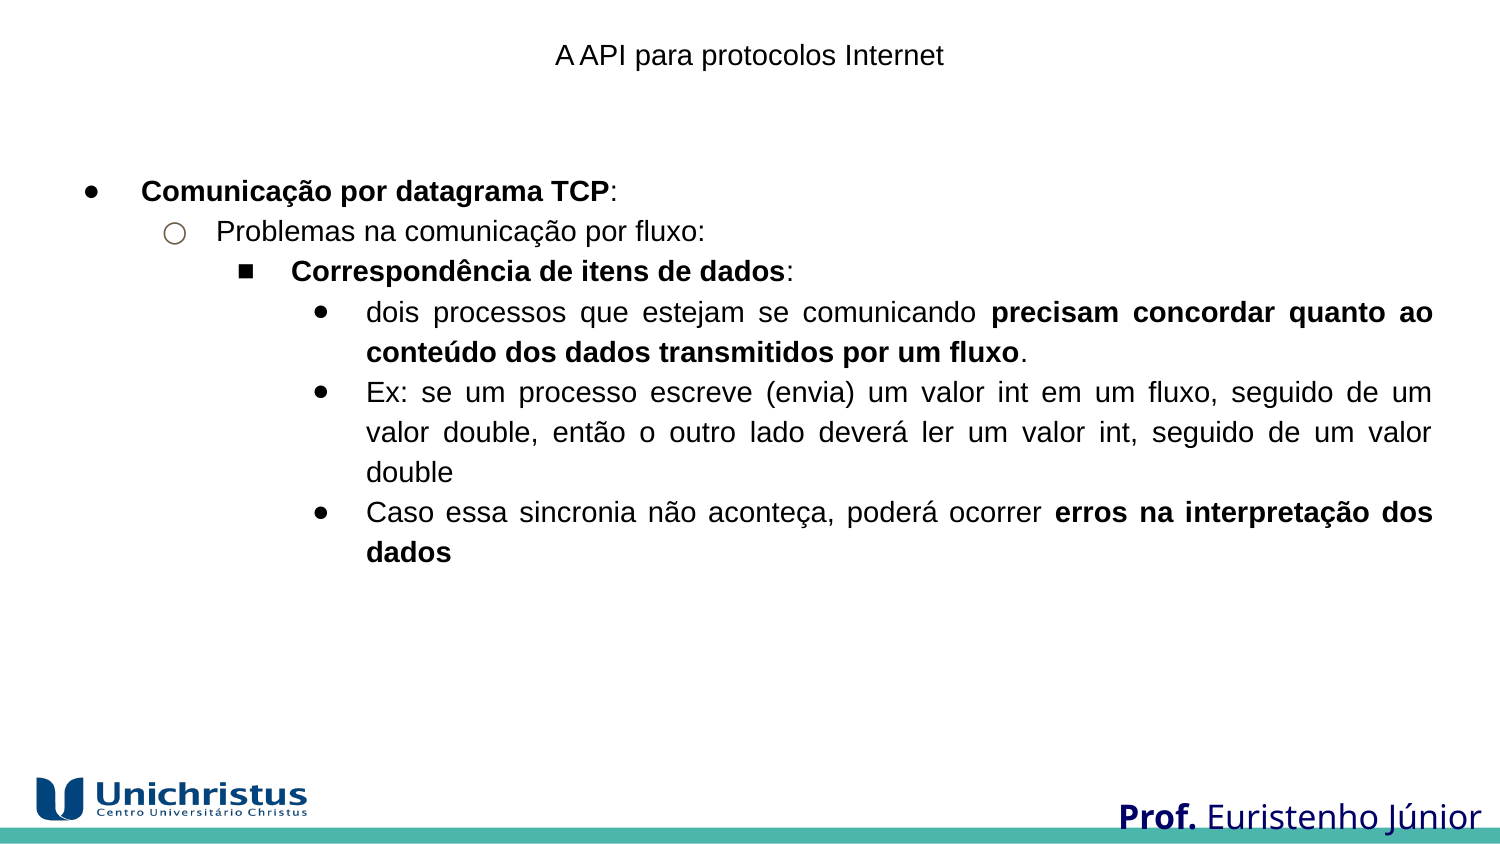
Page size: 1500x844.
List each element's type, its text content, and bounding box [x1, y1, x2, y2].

title A API para protocolos Internet [51, 20, 1449, 137]
list Comunicação por datagrama TCP: Problemas na comunicação por fluxo: Correspondência de itens de dados: dois processos que estejam se comunicando precisam concordar quanto ao conteúdo dos dados transmitidos por um fluxo. Ex: se um processo escreve (envia) um valor int em um fluxo, seguido de um valor double, então o outro lado deverá ler um valor int, seguido de um valor double Caso essa sincronia não aconteça, poderá ocorrer erros na interpretação dos dados [51, 152, 1449, 750]
picture [32, 775, 311, 822]
